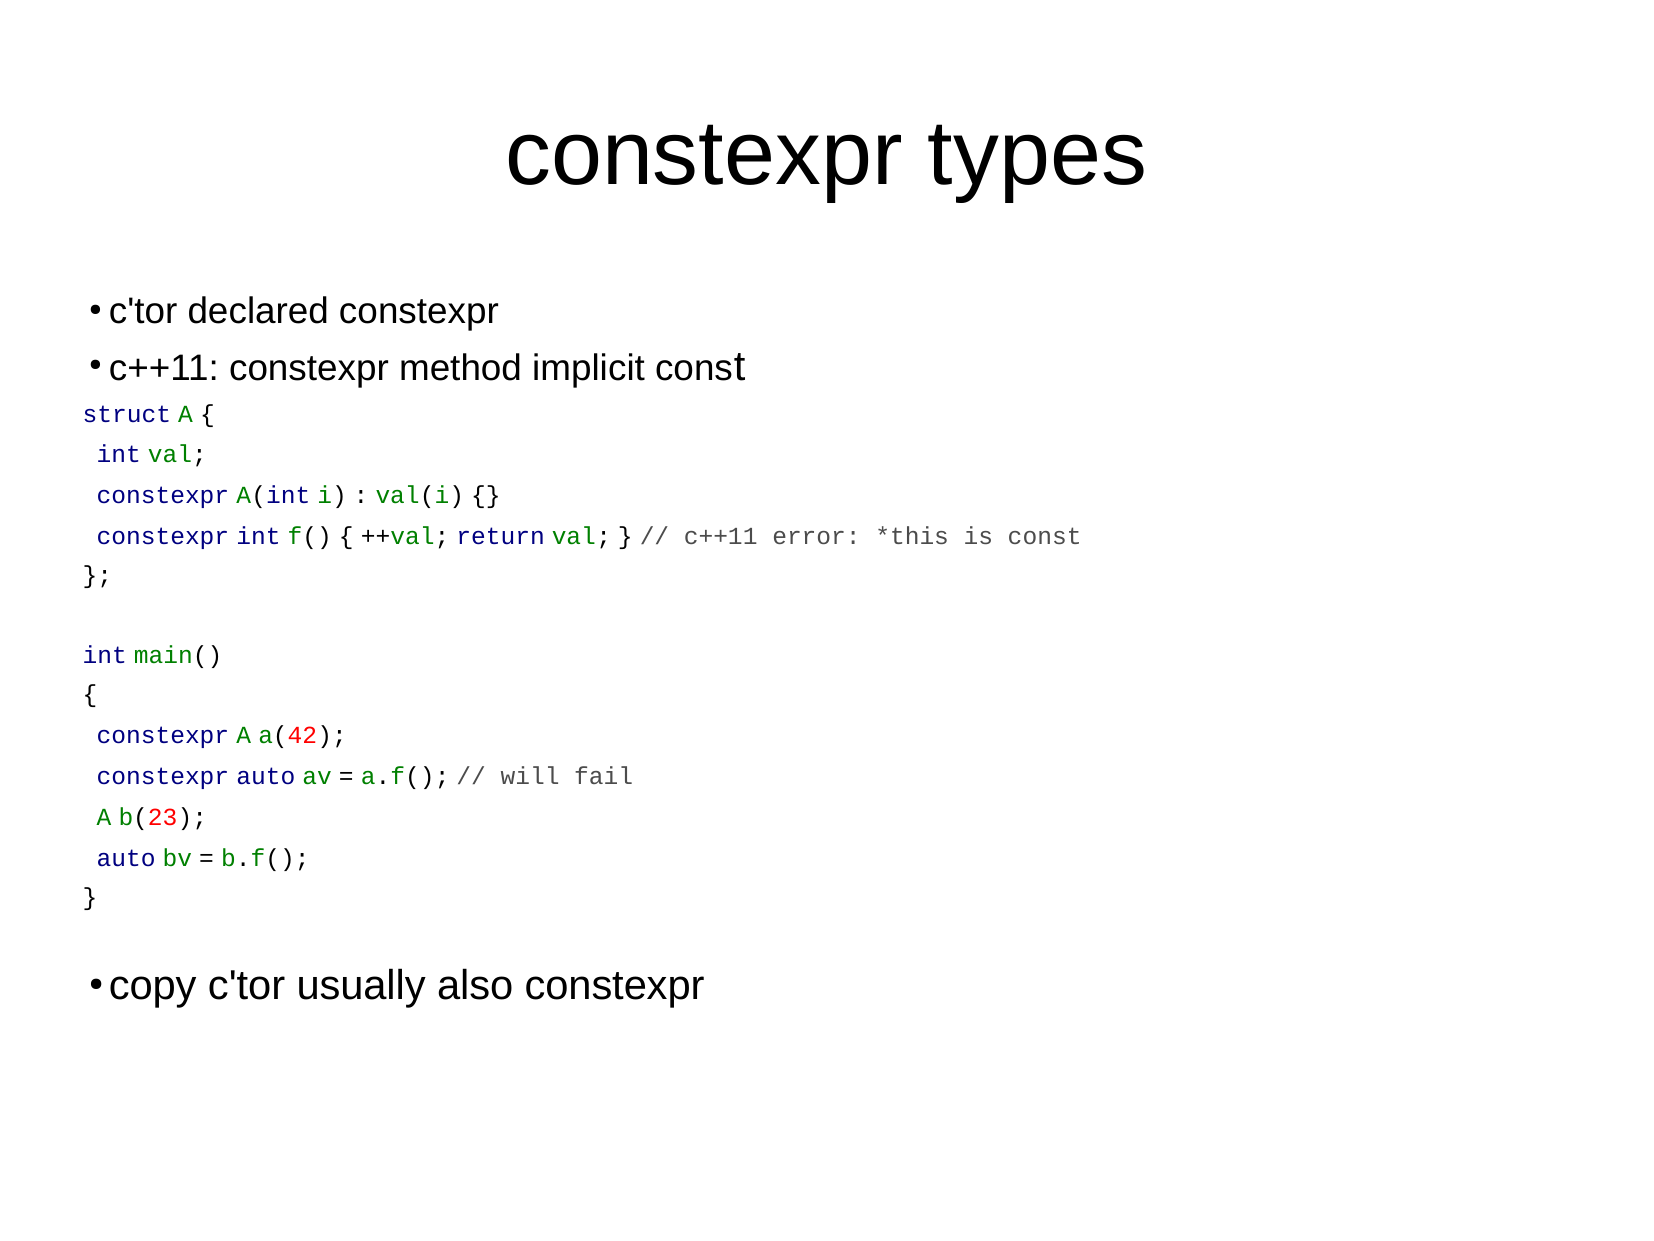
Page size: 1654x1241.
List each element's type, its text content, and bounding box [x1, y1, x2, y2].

list c'tor declared constexpr c++11: constexpr method implicit const struct A { int val; constexpr A(int i) : val(i) {} constexpr int f() { ++val; return val; } // c++11 error: *this is const }; int main() { constexpr A a(42); constexpr auto av = a.f(); // will fail A b(23); auto bv = b.f(); } copy c'tor usually also constexpr [82, 290, 1571, 1010]
title constexpr types [82, 49, 1571, 257]
